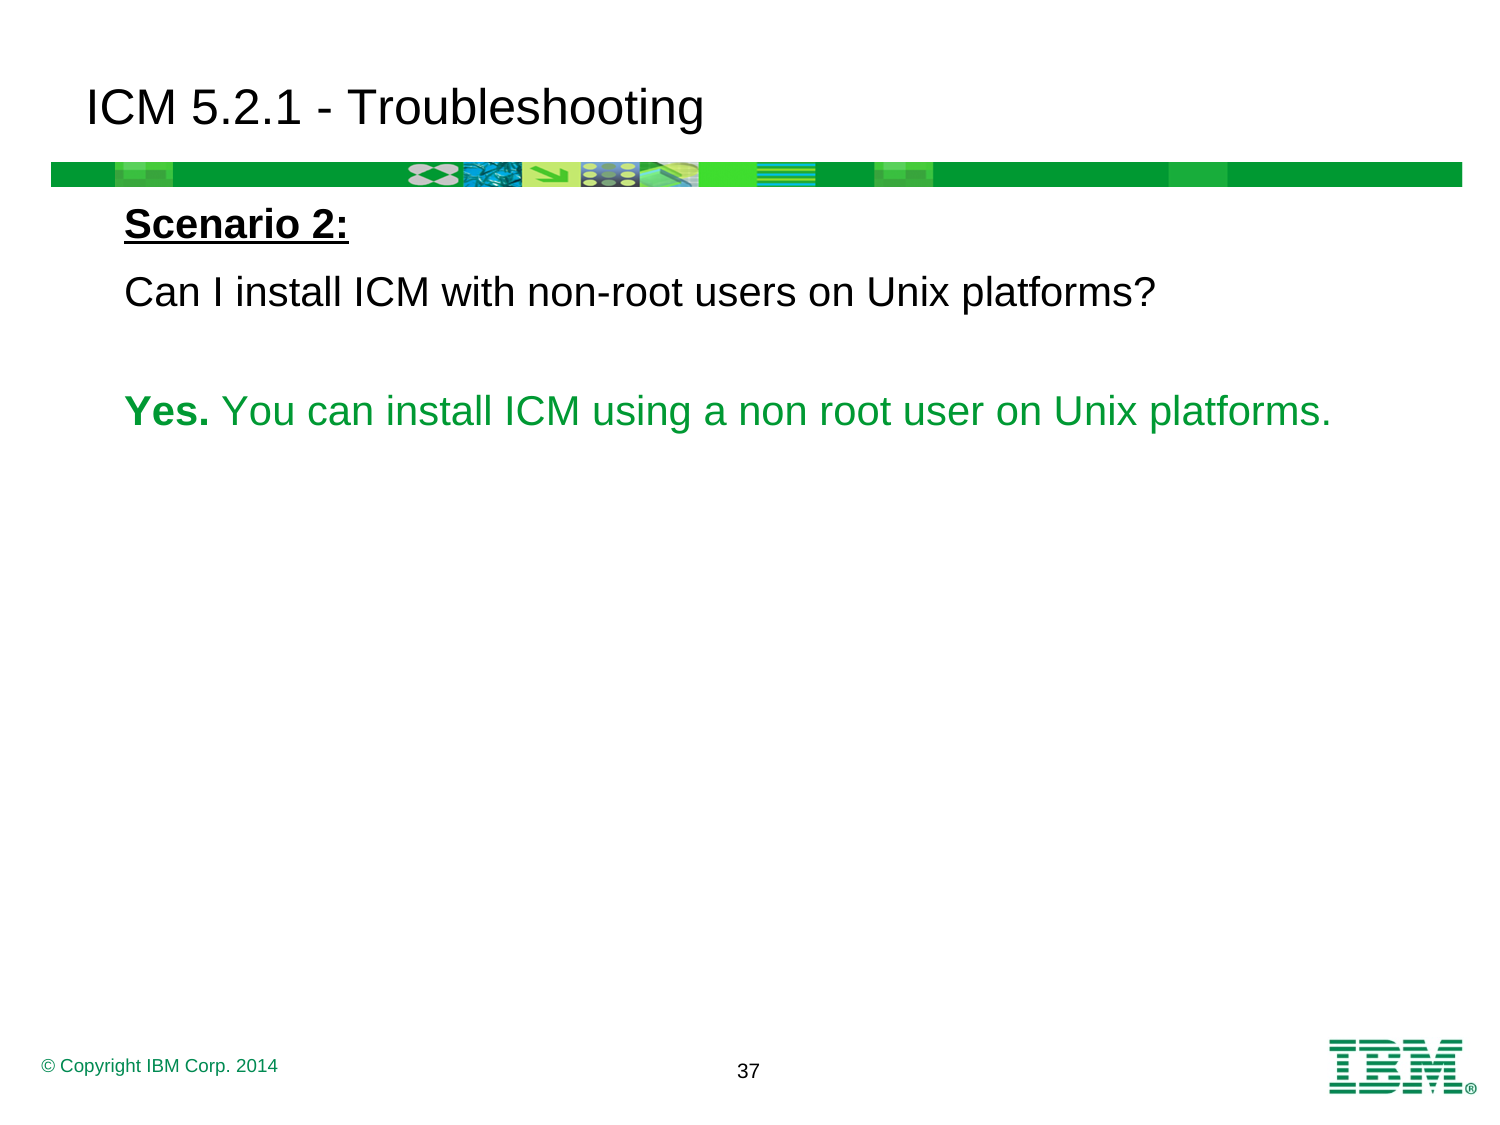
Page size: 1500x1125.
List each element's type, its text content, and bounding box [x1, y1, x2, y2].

picture [1327, 1037, 1479, 1096]
list Scenario 2: Can I install ICM with non-root users on Unix platforms? Yes. You can install ICM using a non root user on Unix platforms. [52, 187, 1374, 827]
title ICM 5.2.1 - Troubleshooting [53, 69, 1239, 144]
picture [50, 161, 1463, 189]
